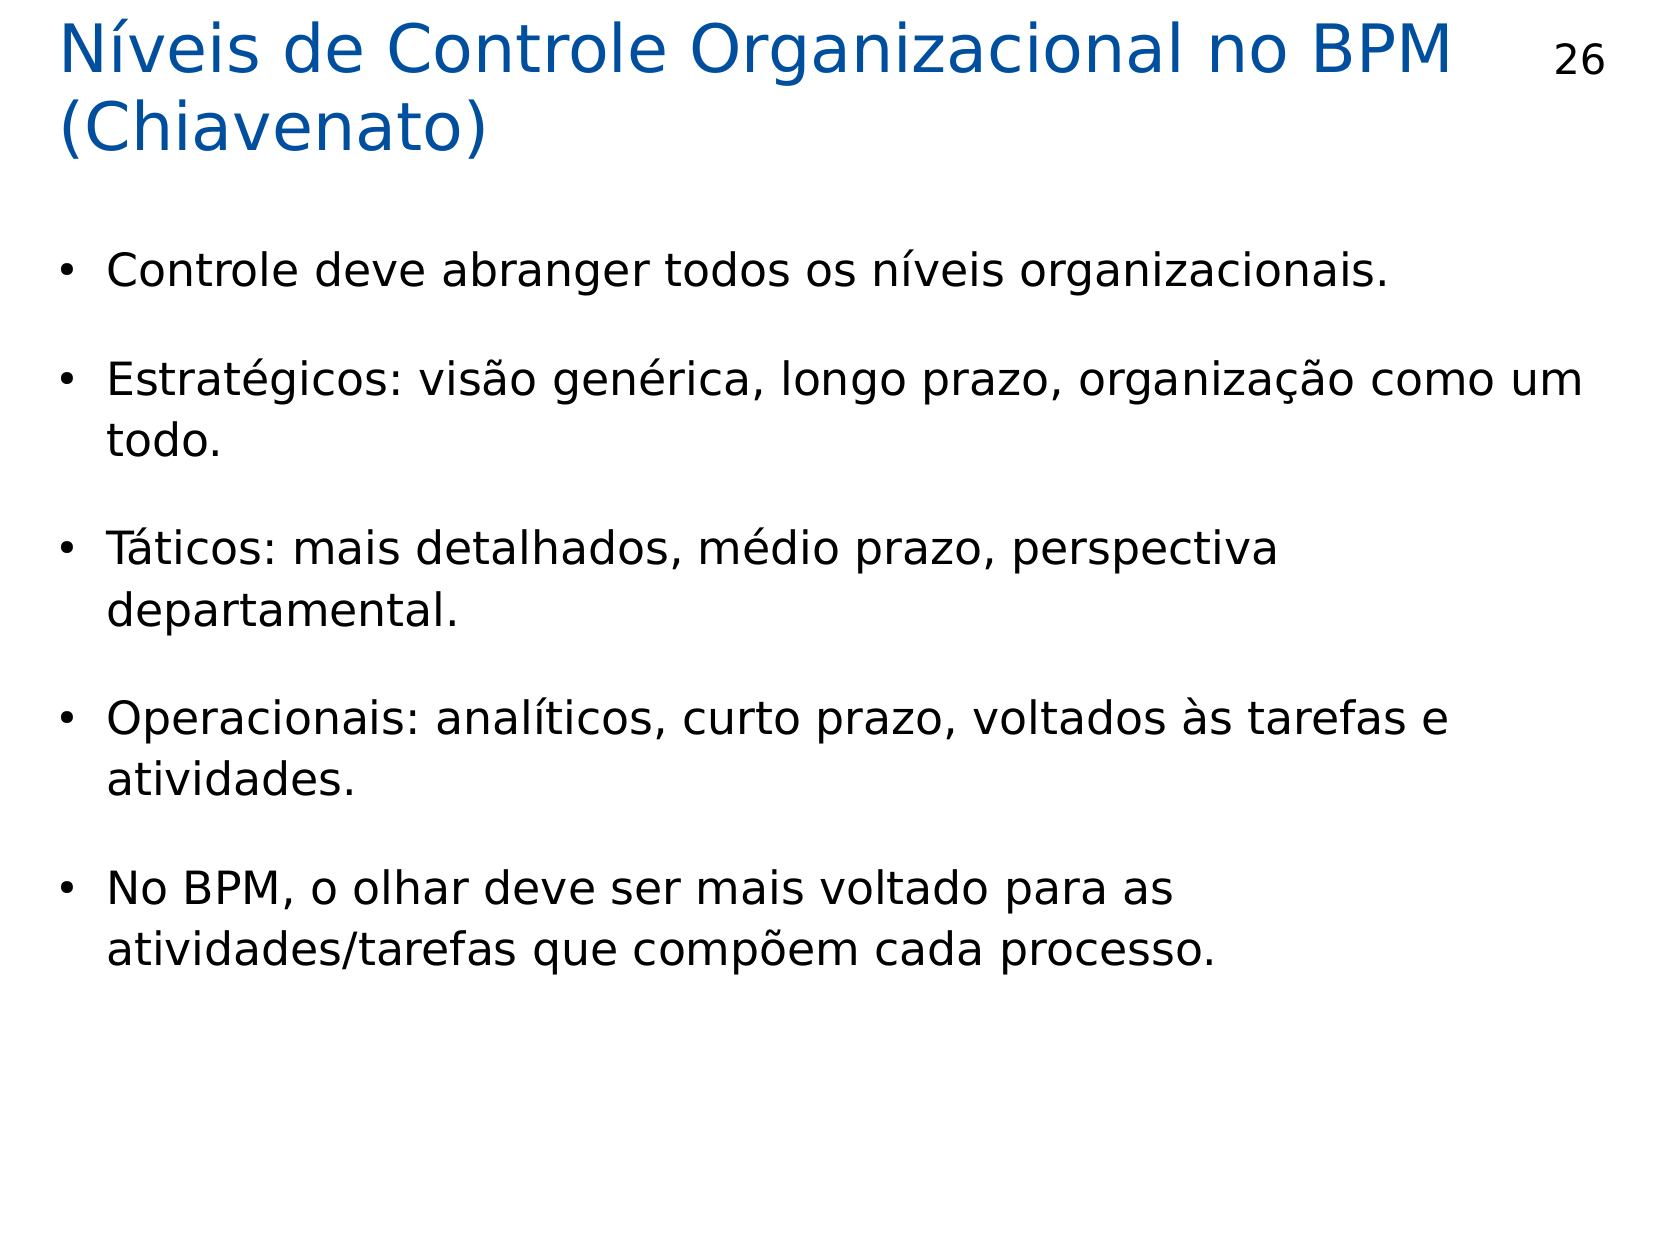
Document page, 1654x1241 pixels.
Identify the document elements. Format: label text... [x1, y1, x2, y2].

title Níveis de Controle Organizacional no BPM (Chiavenato) [59, 10, 1506, 167]
list Controle deve abranger todos os níveis organizacionais. Estratégicos: visão genérica, longo prazo, organização como um todo. Táticos: mais detalhados, médio prazo, perspectiva departamental. Operacionais: analíticos, curto prazo, voltados às tarefas e atividades. No BPM, o olhar deve ser mais voltado para as atividades/tarefas que compõem cada processo. [59, 236, 1595, 1211]
